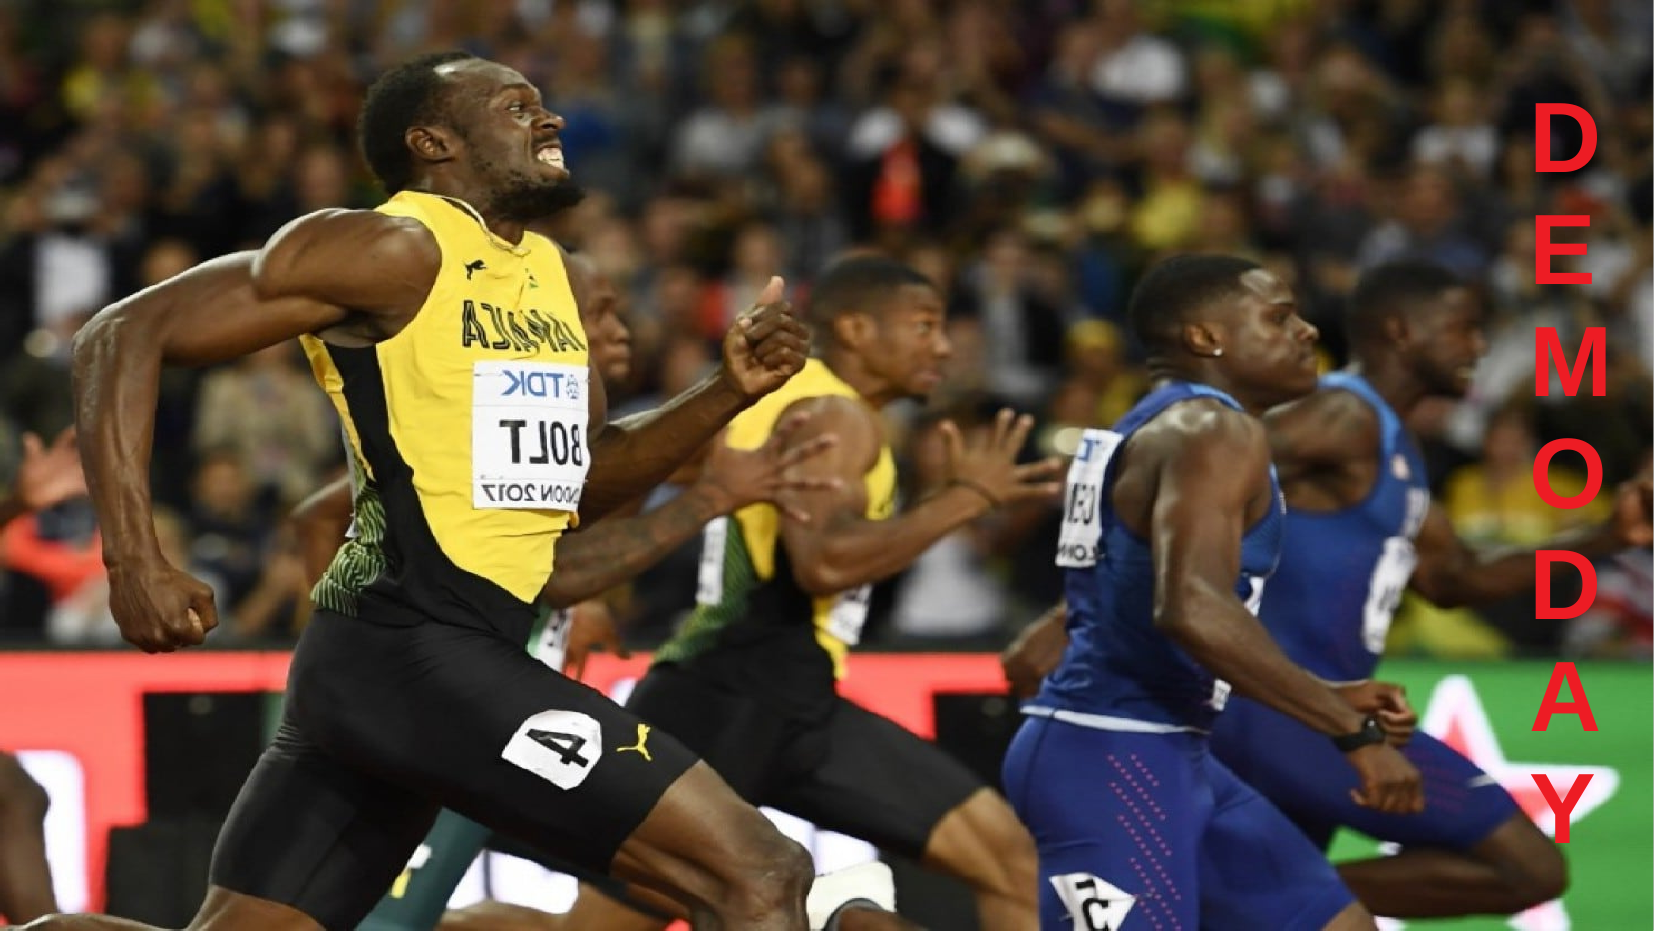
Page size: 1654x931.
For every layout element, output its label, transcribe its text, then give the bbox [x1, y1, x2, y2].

picture [0, 0, 1654, 931]
text_box D E M O D A Y [1515, 75, 1636, 872]
